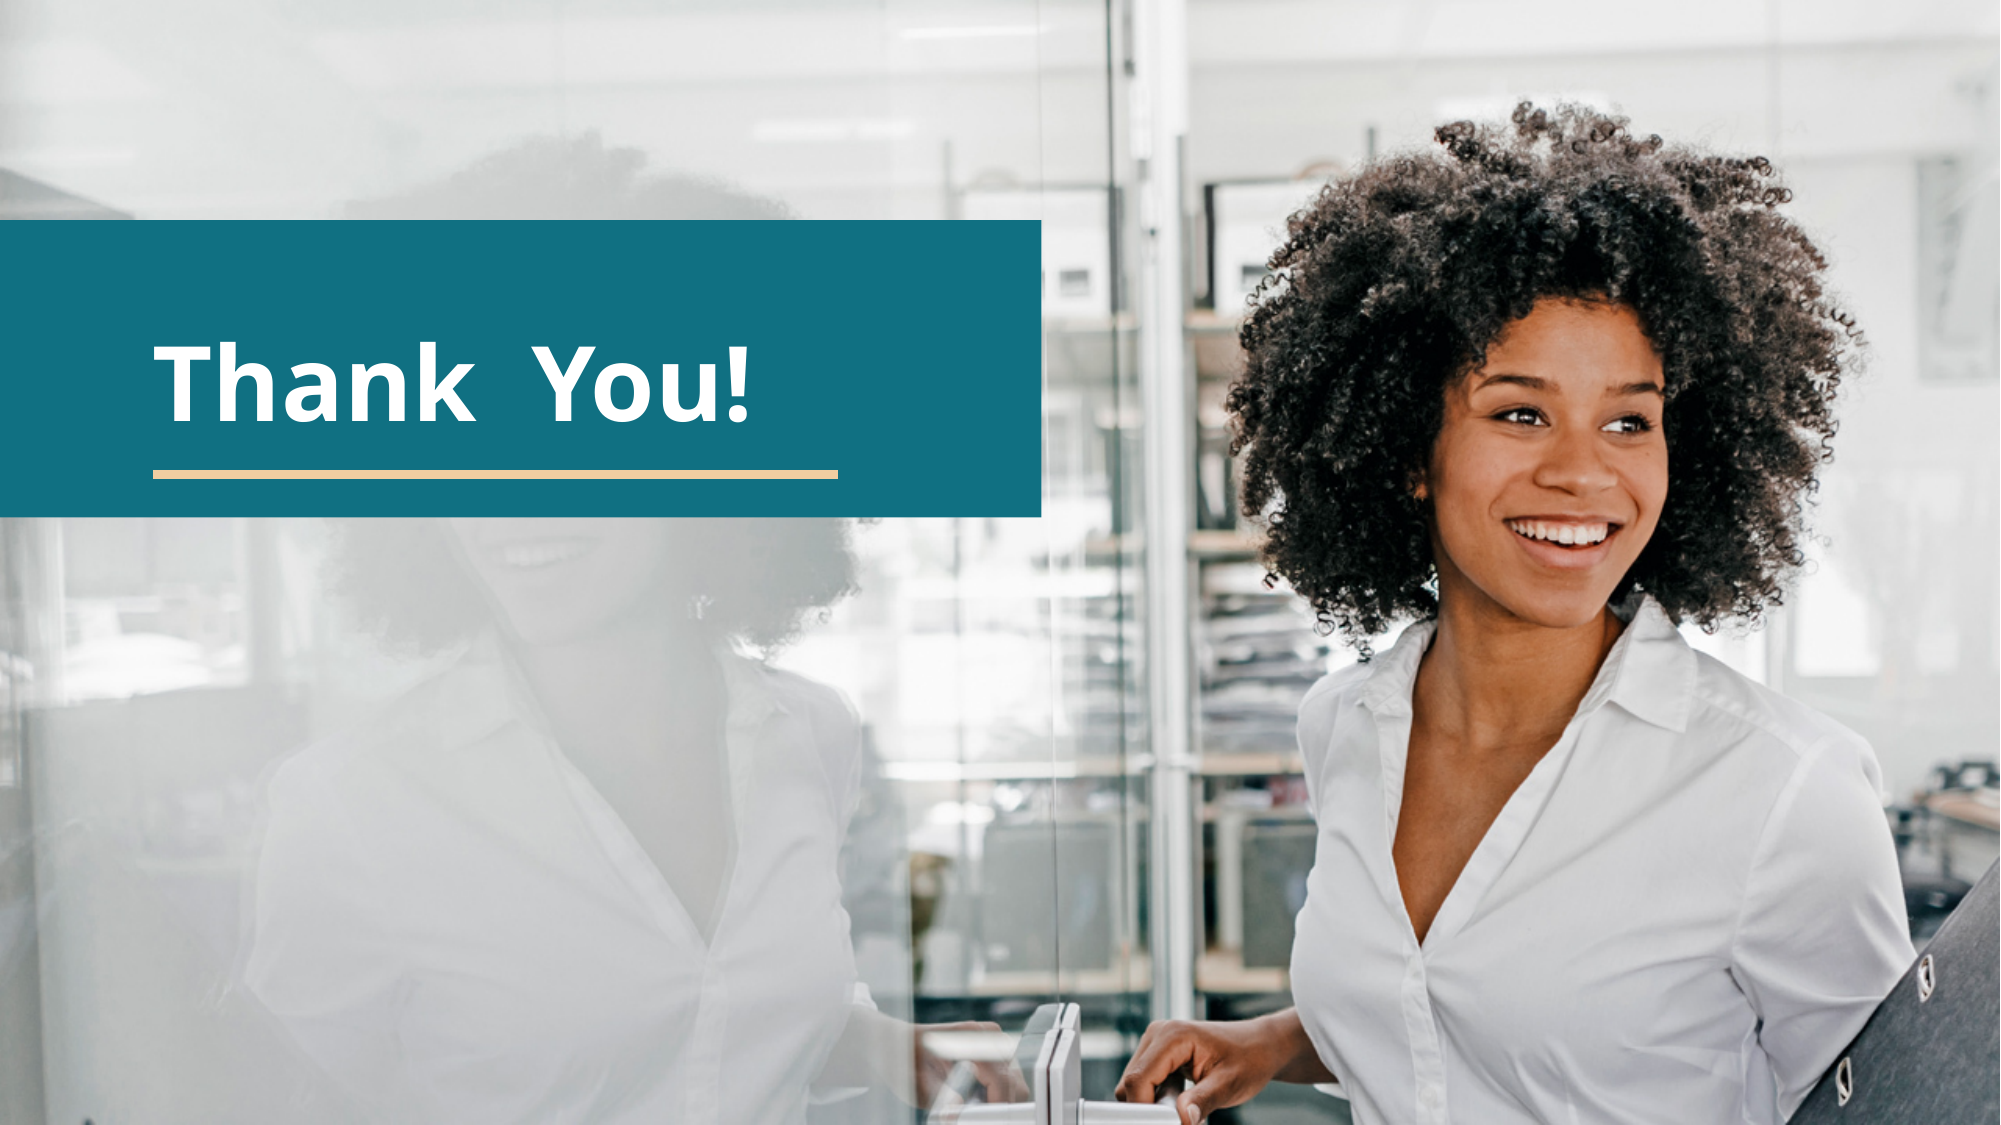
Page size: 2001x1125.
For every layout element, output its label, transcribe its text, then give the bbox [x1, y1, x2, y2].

title Thank You! [137, 279, 935, 497]
text_box [0, 220, 1042, 518]
picture [0, 0, 2000, 1125]
